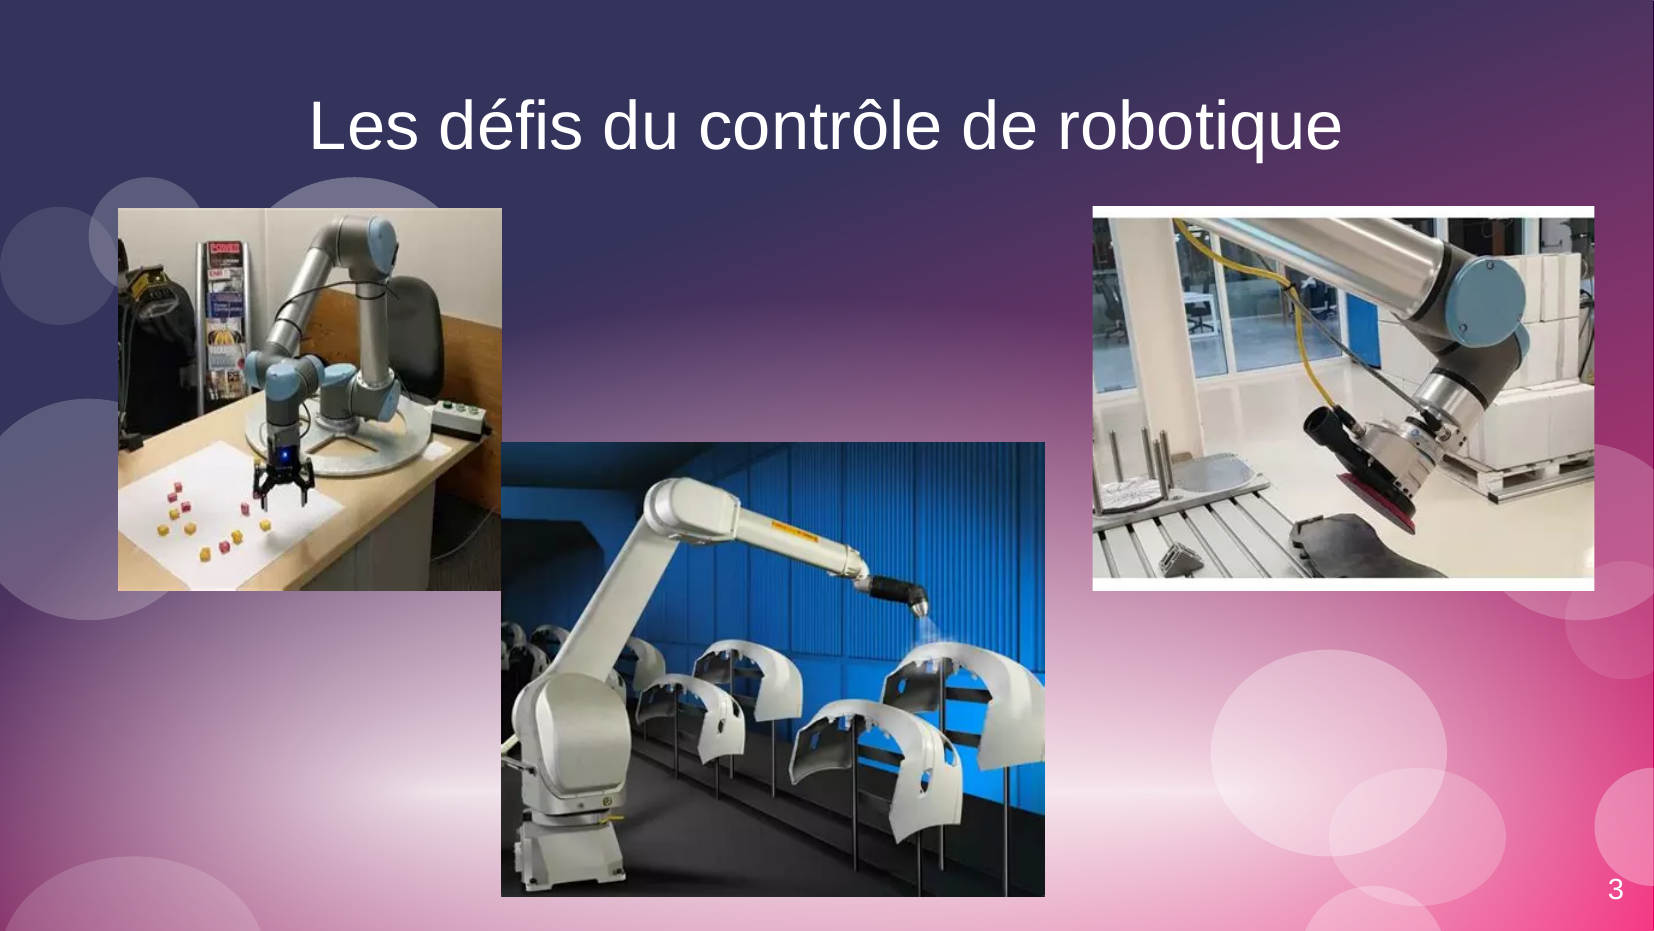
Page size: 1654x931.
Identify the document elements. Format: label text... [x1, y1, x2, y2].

picture [1092, 206, 1595, 591]
title Les défis du contrôle de robotique [88, 44, 1565, 207]
picture [118, 208, 1045, 897]
